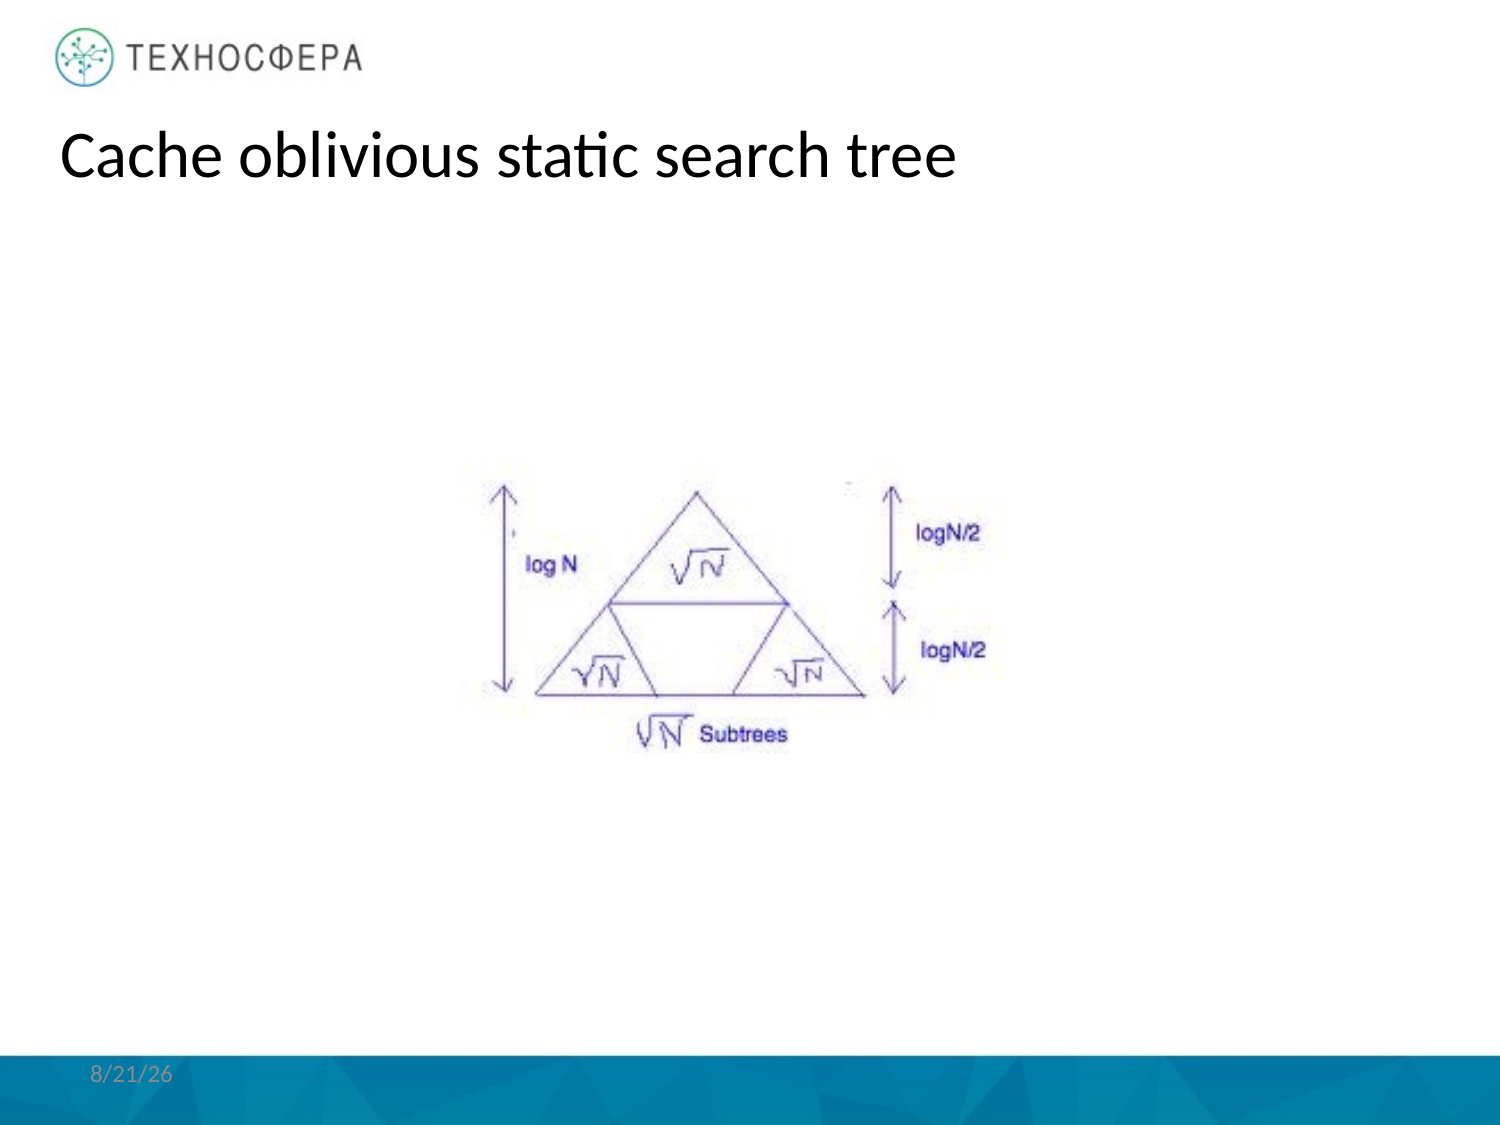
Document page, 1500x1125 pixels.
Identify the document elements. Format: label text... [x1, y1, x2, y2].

title Cache oblivious static search tree [60, 90, 1410, 231]
picture [0, 0, 1500, 1057]
